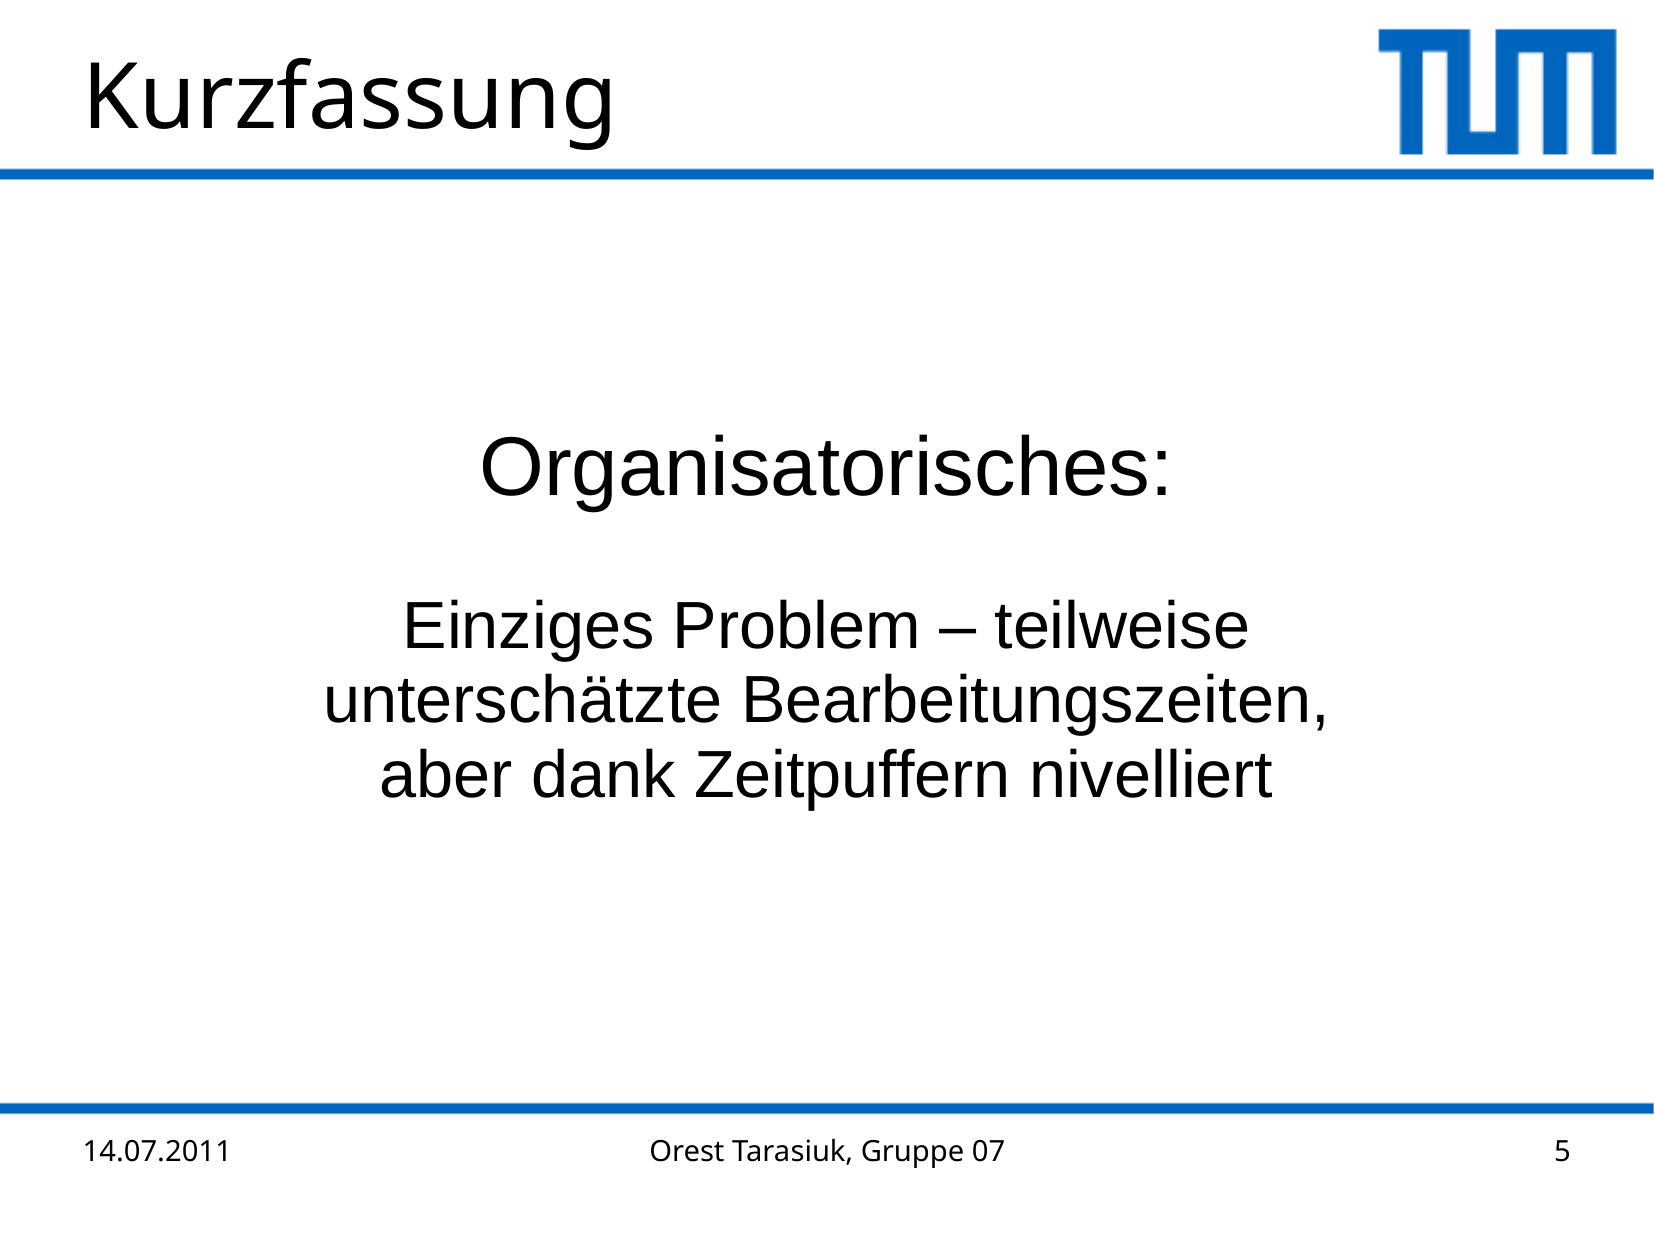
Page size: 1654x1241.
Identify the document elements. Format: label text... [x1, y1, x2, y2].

title Kurzfassung [82, 41, 1359, 145]
picture [0, 0, 1654, 1241]
subtitle Organisatorisches: Einziges Problem – teilweise unterschätzte Bearbeitungszeiten, aber dank Zeitpuffern nivelliert [82, 206, 1571, 1026]
